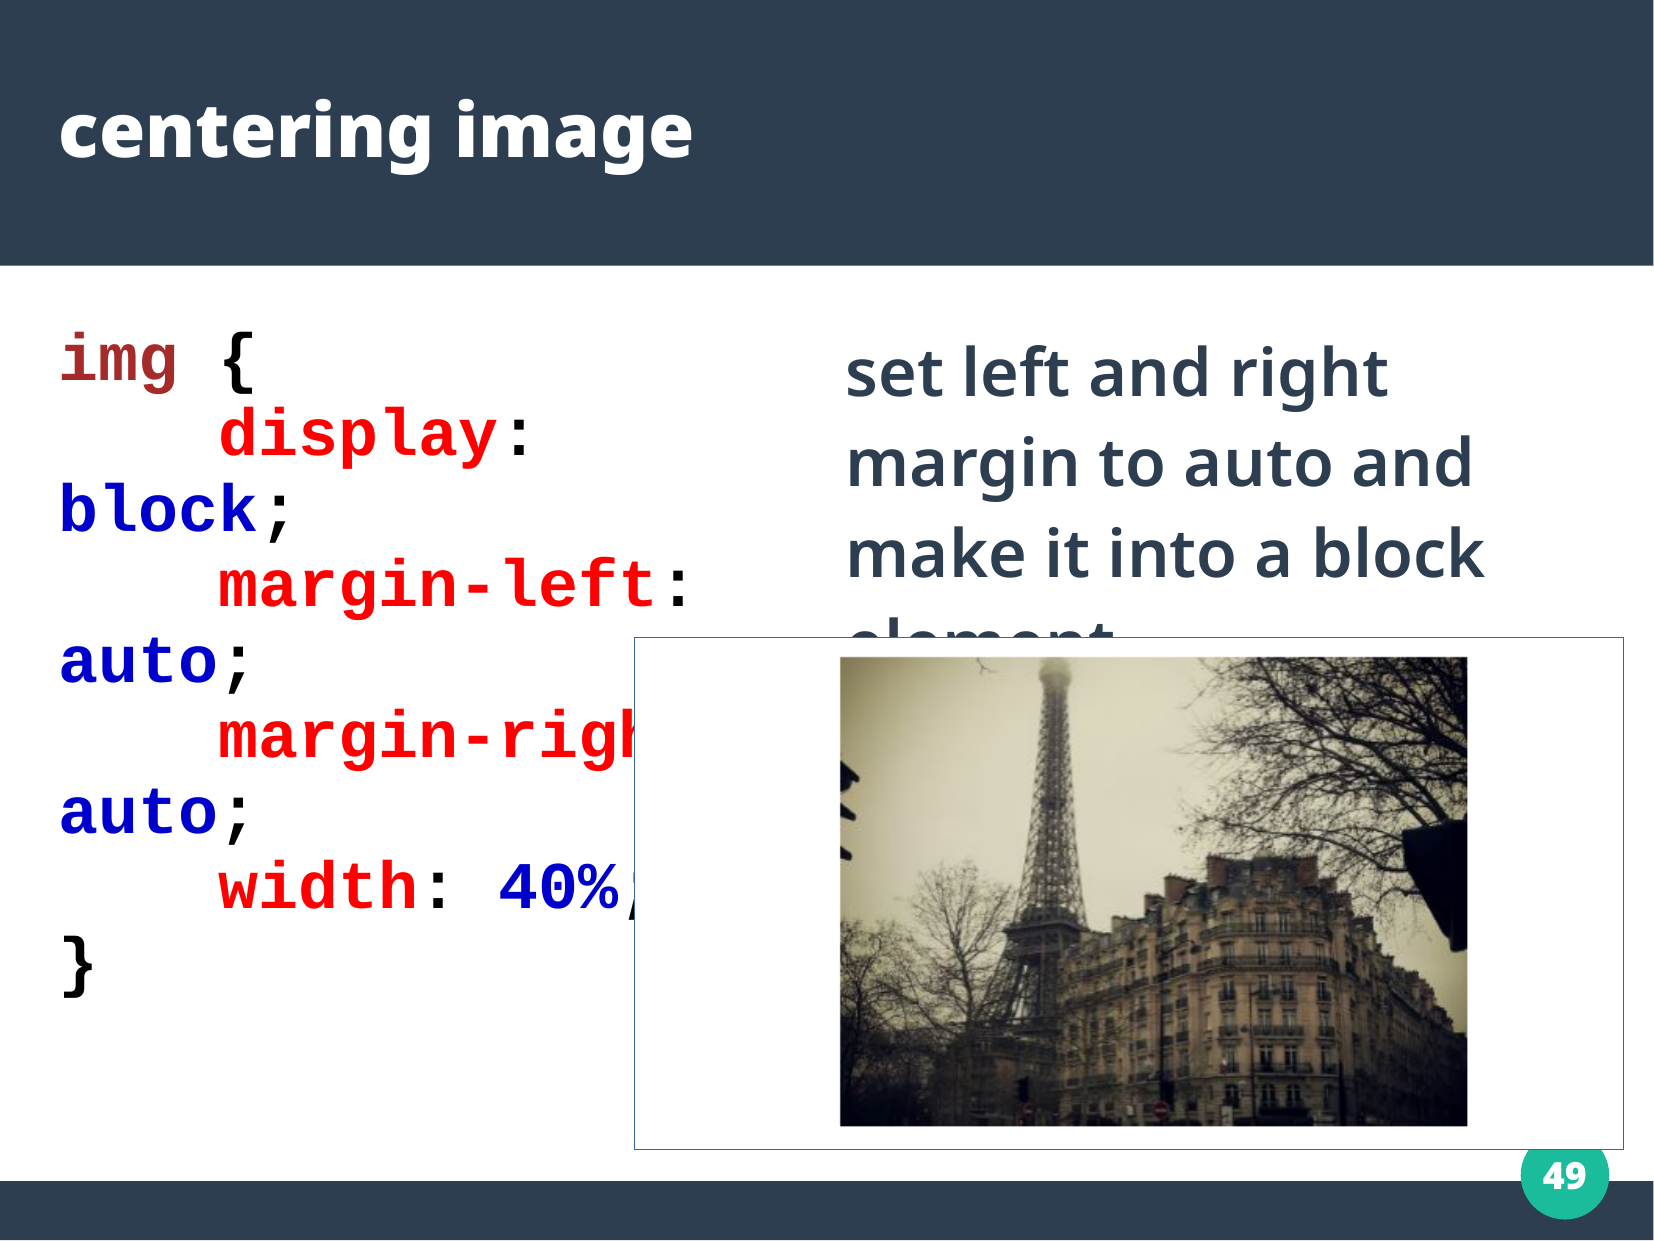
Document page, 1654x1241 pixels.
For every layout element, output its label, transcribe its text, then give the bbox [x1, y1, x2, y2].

picture [634, 637, 1624, 1150]
list set left and right margin to auto and make it into a block element [845, 324, 1596, 637]
list img { display: block; margin-left: auto; margin-right: auto; width: 40%; } [59, 324, 809, 1152]
title centering image [59, 49, 1595, 207]
